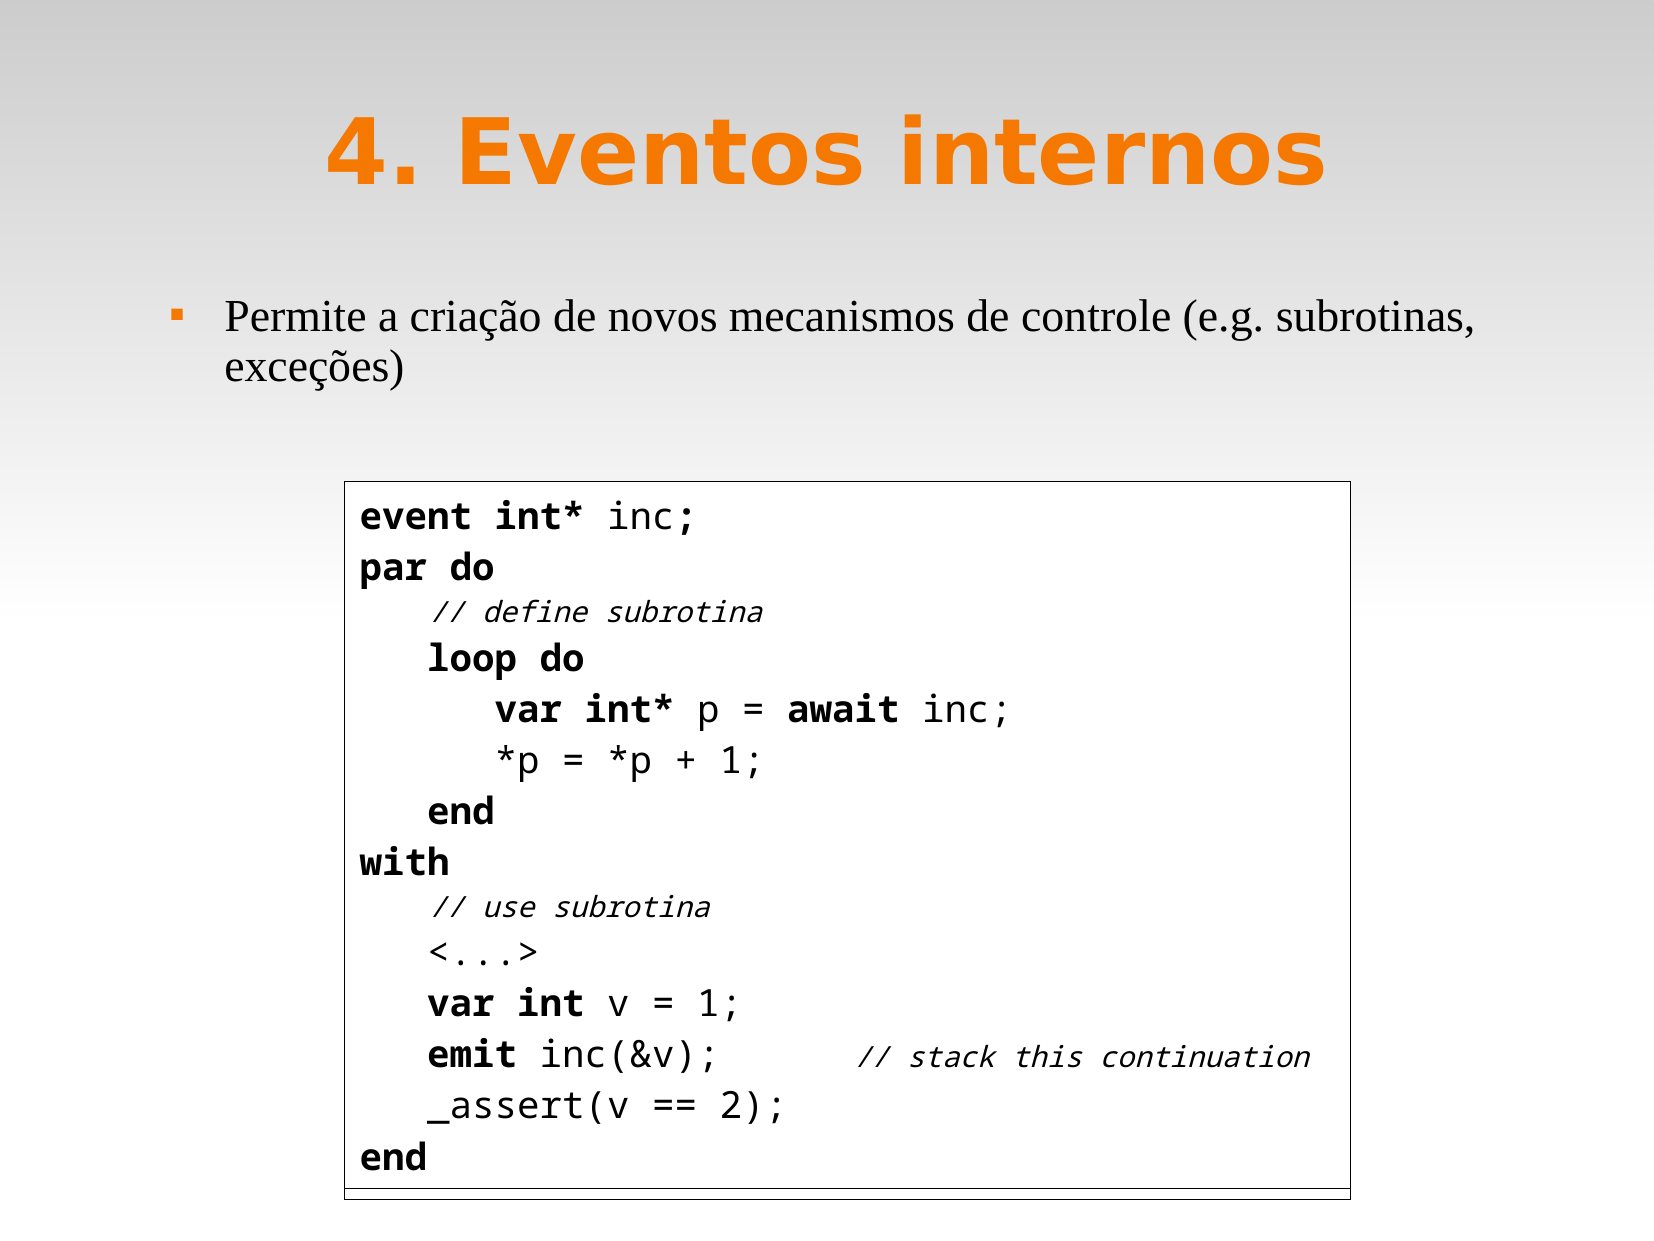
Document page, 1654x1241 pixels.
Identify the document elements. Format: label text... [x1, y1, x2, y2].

title 4. Eventos internos [82, 49, 1571, 257]
list Permite a criação de novos mecanismos de controle (e.g. subrotinas, exceções) [82, 290, 1571, 1109]
